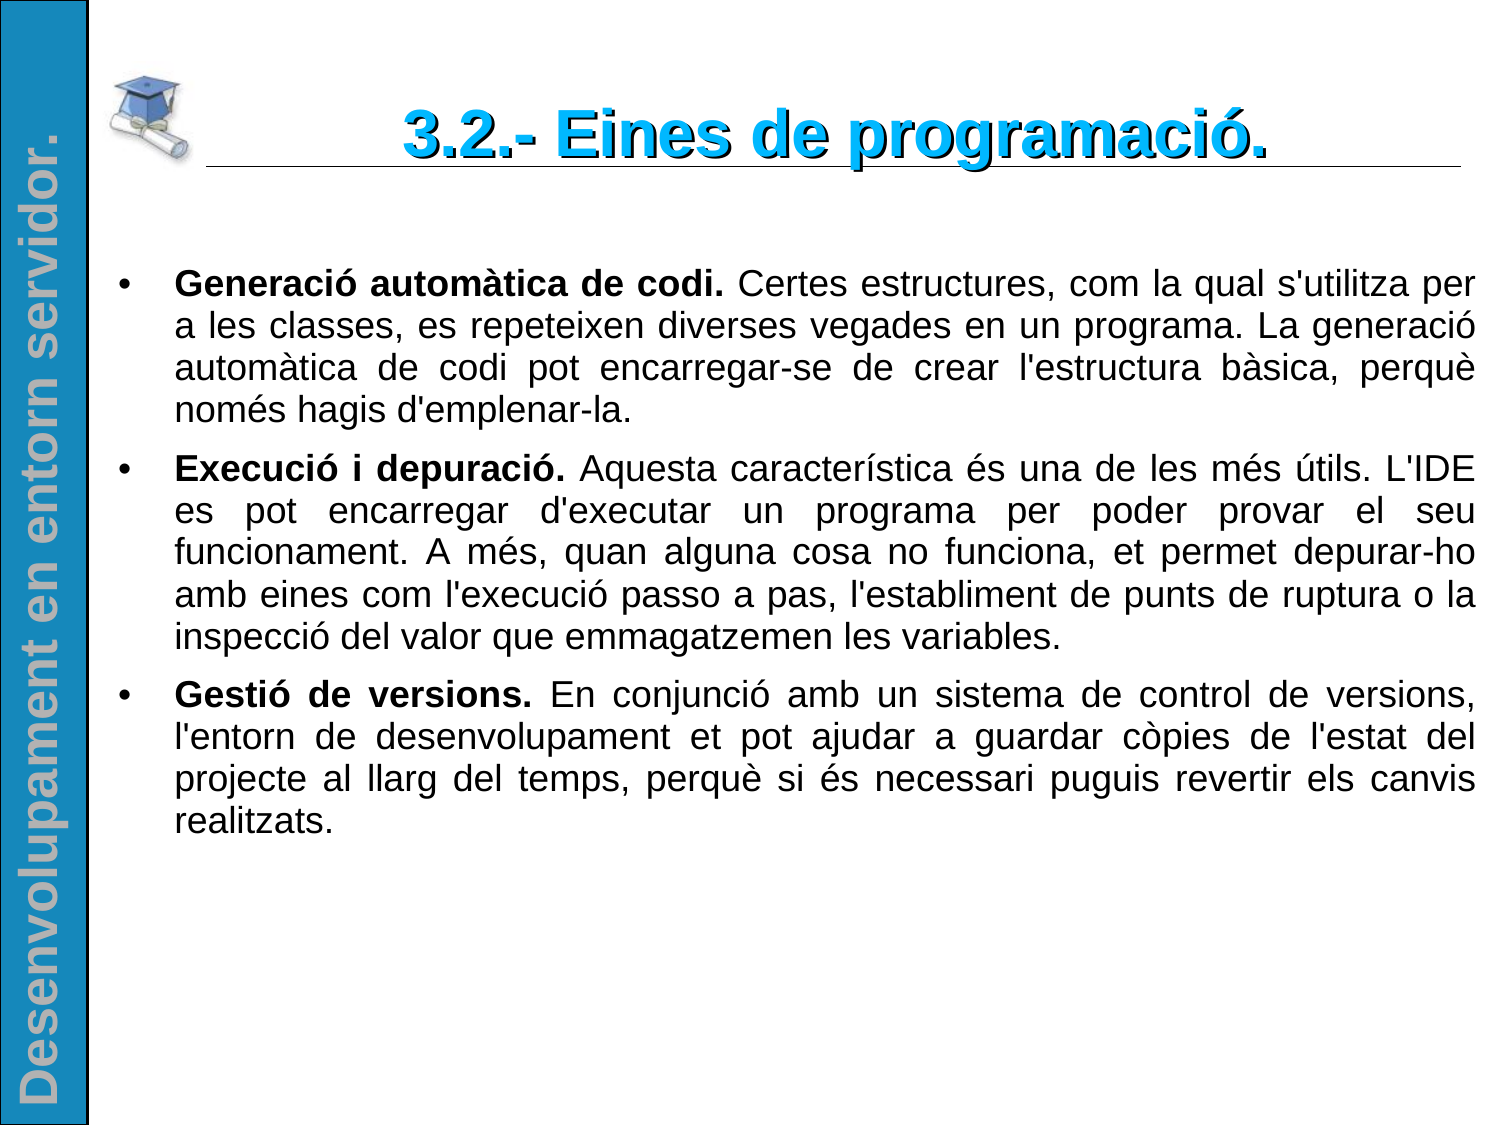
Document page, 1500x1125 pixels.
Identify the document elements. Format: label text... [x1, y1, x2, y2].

picture [93, 61, 206, 174]
list Generació automàtica de codi. Certes estructures, com la qual s'utilitza per a les classes, es repeteixen diverses vegades en un programa. La generació automàtica de codi pot encarregar-se de crear l'estructura bàsica, perquè només hagis d'emplenar-la. Execució i depuració. Aquesta característica és una de les més útils. L'IDE es pot encarregar d'executar un programa per poder provar el seu funcionament. A més, quan alguna cosa no funciona, et permet depurar-ho amb eines com l'execució passo a pas, l'establiment de punts de ruptura o la inspecció del valor que emmagatzemen les variables. Gestió de versions. En conjunció amb un sistema de control de versions, l'entorn de desenvolupament et pot ajudar a guardar còpies de l'estat del projecte al llarg del temps, perquè si és necessari puguis revertir els canvis realitzats. [118, 262, 1477, 1006]
title 3.2.- Eines de programació. [206, 88, 1447, 178]
